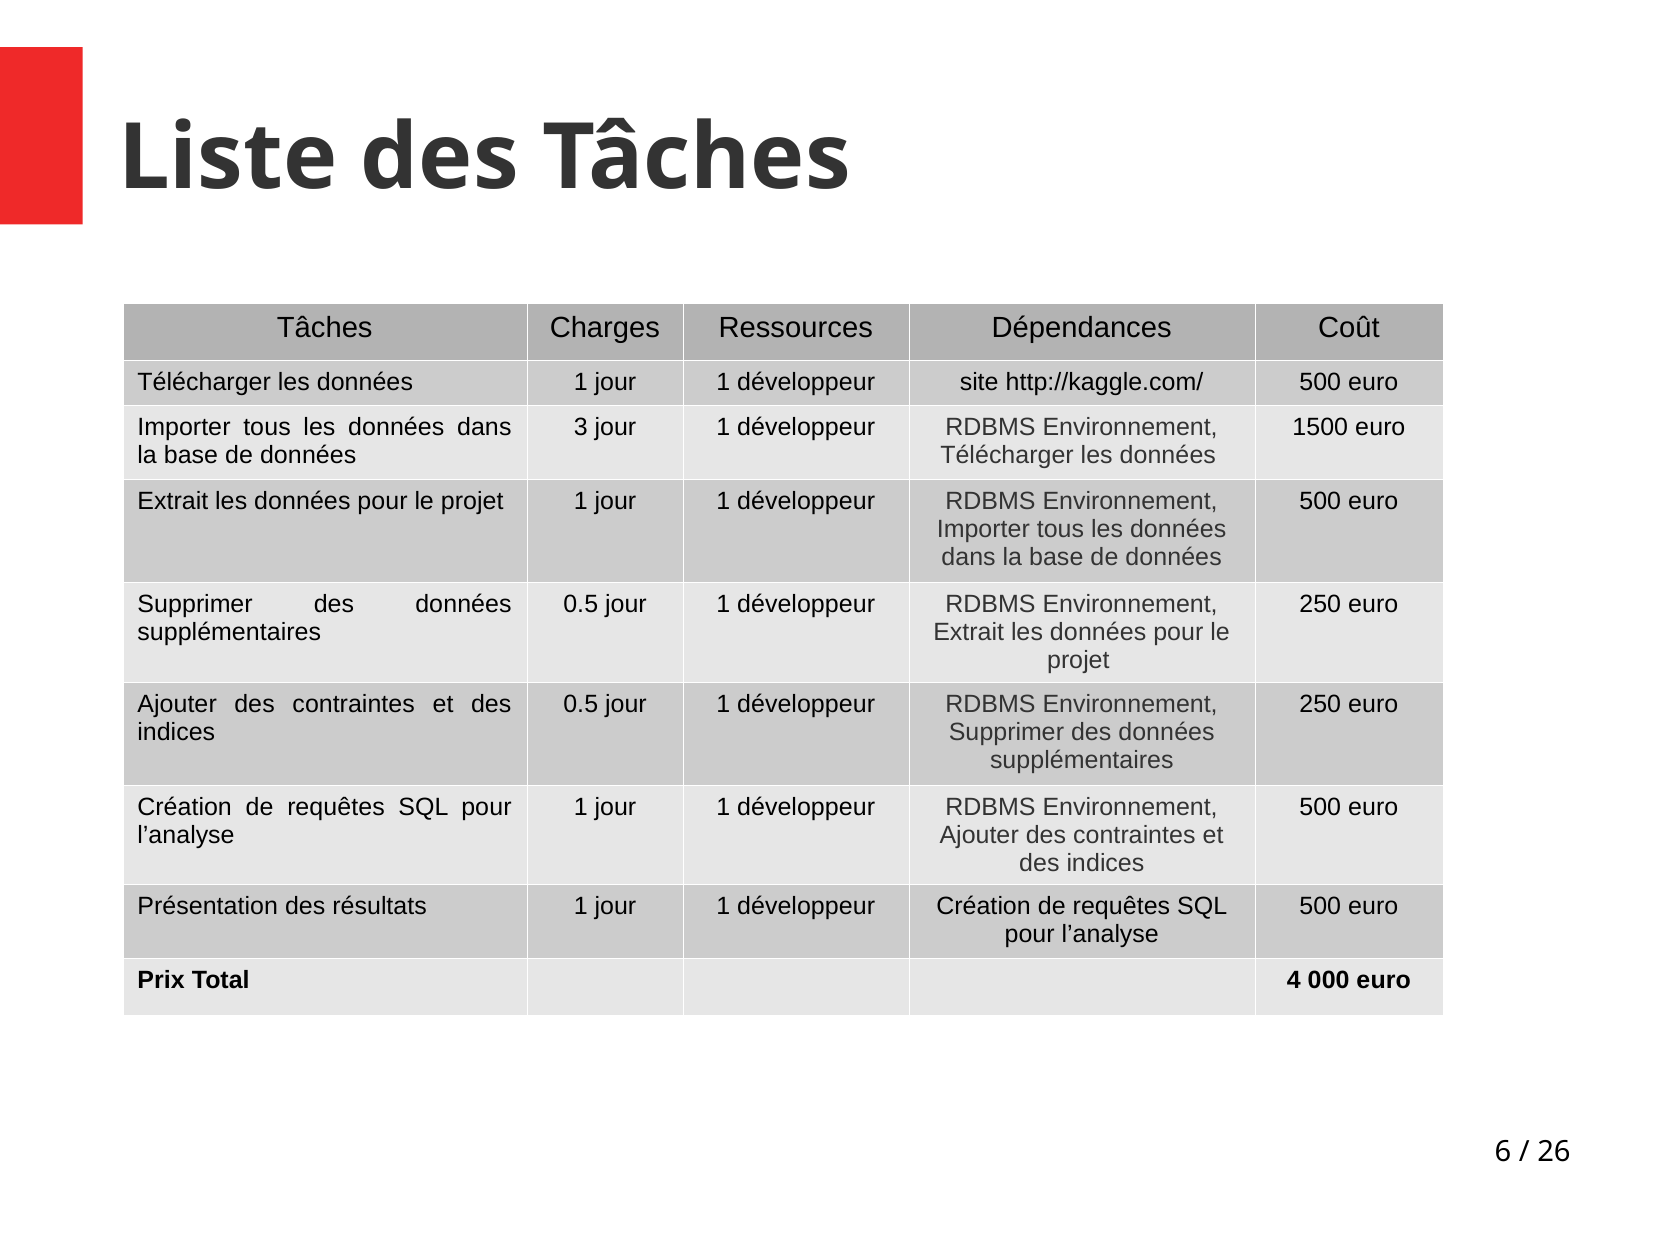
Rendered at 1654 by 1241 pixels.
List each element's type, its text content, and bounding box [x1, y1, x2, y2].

table_cell RDBMS Environnement, Extrait les données pour le projet [910, 583, 1255, 682]
table_cell Présentation des résultats [124, 885, 527, 958]
table_cell Création de requêtes SQL pour l’analyse [910, 885, 1255, 958]
table_header Dépendances [910, 304, 1255, 360]
table_cell RDBMS Environnement, Supprimer des données supplémentaires [910, 683, 1255, 785]
table_cell 1 développeur [684, 480, 909, 582]
table_cell 0.5 jour [528, 583, 683, 682]
table_header Coût [1256, 304, 1443, 360]
table_cell 1 jour [528, 480, 683, 582]
table_header Tâches [124, 304, 527, 360]
table_cell [910, 959, 1255, 1015]
table_cell site http://kaggle.com/ [910, 361, 1255, 405]
table_cell [684, 959, 909, 1015]
table_cell Télécharger les données [124, 361, 527, 405]
table_header Charges [528, 304, 683, 360]
table_cell Extrait les données pour le projet [124, 480, 527, 582]
table_cell 3 jour [528, 406, 683, 479]
table_cell 500 euro [1256, 480, 1443, 582]
table_cell 1 jour [528, 885, 683, 958]
table_cell 250 euro [1256, 683, 1443, 785]
table_cell 0.5 jour [528, 683, 683, 785]
table_cell 4 000 euro [1256, 959, 1443, 1015]
table_cell Importer tous les données dans la base de données [124, 406, 527, 479]
table_cell 1 développeur [684, 683, 909, 785]
table_cell 1 développeur [684, 885, 909, 958]
table_cell 500 euro [1256, 361, 1443, 405]
table_cell RDBMS Environnement, Ajouter des contraintes et des indices [910, 786, 1255, 884]
table_cell 1500 euro [1256, 406, 1443, 479]
table_cell 1 développeur [684, 583, 909, 682]
table_cell 1 développeur [684, 361, 909, 405]
table_cell RDBMS Environnement, Télécharger les données [910, 406, 1255, 479]
table_cell 500 euro [1256, 885, 1443, 958]
table_cell Création de requêtes SQL pour l’analyse [124, 786, 527, 884]
table_cell 250 euro [1256, 583, 1443, 682]
table_cell [528, 959, 683, 1015]
table_cell 1 développeur [684, 786, 909, 884]
table_header Ressources [684, 304, 909, 360]
table_cell Ajouter des contraintes et des indices [124, 683, 527, 785]
table_cell Supprimer des données supplémentaires [124, 583, 527, 682]
table_cell 500 euro [1256, 786, 1443, 884]
table_cell 1 jour [528, 361, 683, 405]
table_cell RDBMS Environnement, Importer tous les données dans la base de données [910, 480, 1255, 582]
table_cell 1 jour [528, 786, 683, 884]
title Liste des Tâches [118, 49, 1571, 257]
table_cell Prix Total [124, 959, 527, 1015]
table_cell 1 développeur [684, 406, 909, 479]
